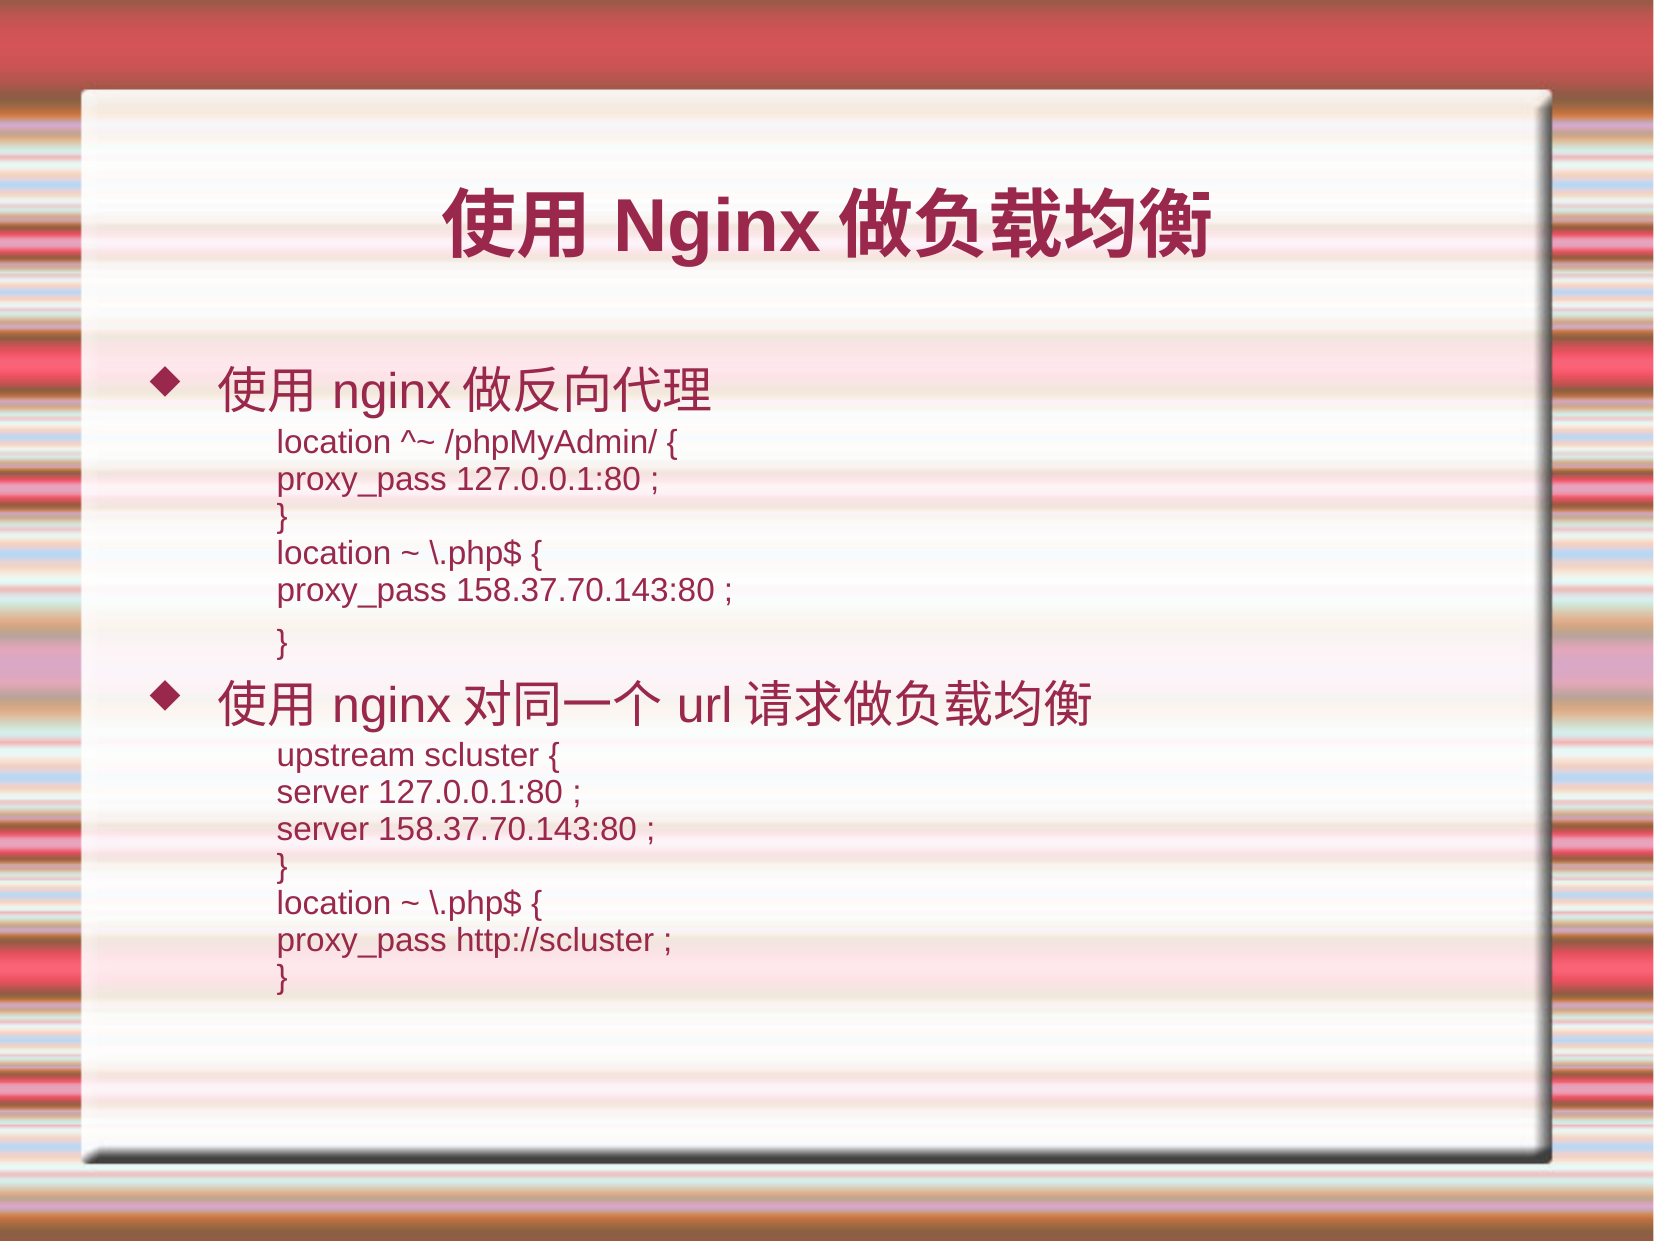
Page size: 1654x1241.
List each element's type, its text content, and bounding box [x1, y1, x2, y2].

picture [0, 0, 1654, 1241]
list 使用nginx做反向代理 location ^~ /phpMyAdmin/ { proxy_pass 127.0.0.1:80 ; } location ~ \.php$ { proxy_pass 158.37.70.143:80 ; } 使用nginx对同一个url请求做负载均衡 upstream scluster { server 127.0.0.1:80 ; server 158.37.70.143:80 ; } location ~ \.php$ { proxy_pass http://scluster ; } [134, 350, 1516, 1132]
title 使用Nginx做负载均衡 [121, 114, 1534, 322]
